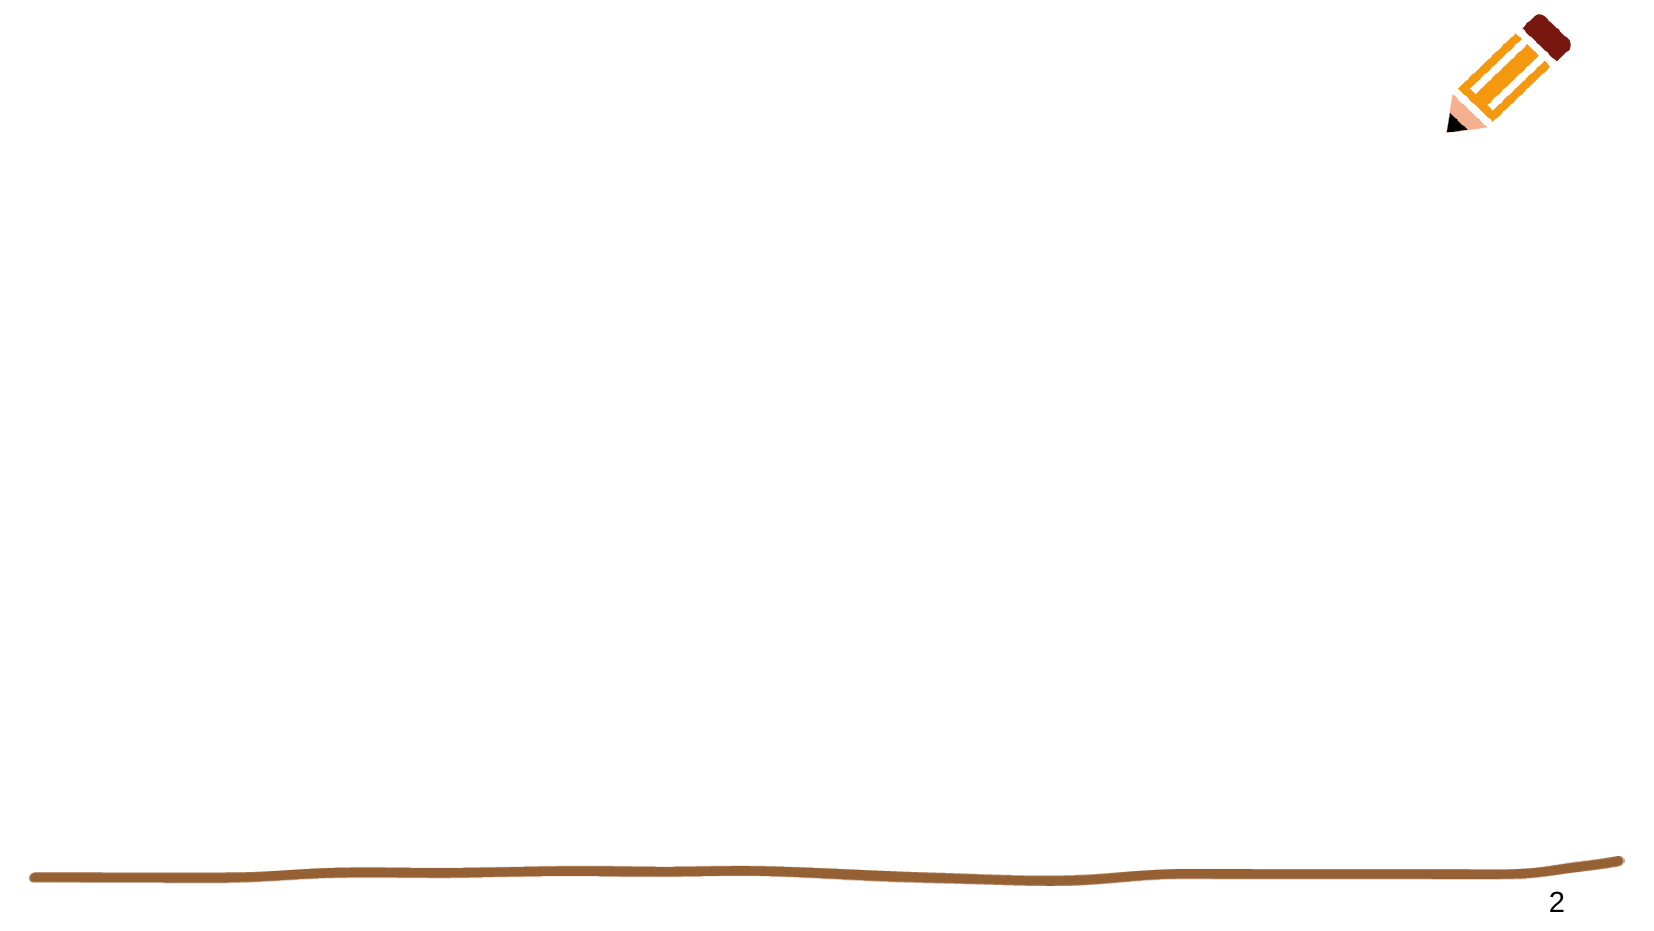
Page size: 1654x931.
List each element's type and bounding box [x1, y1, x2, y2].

picture [1446, 14, 1571, 133]
picture [29, 856, 1625, 886]
